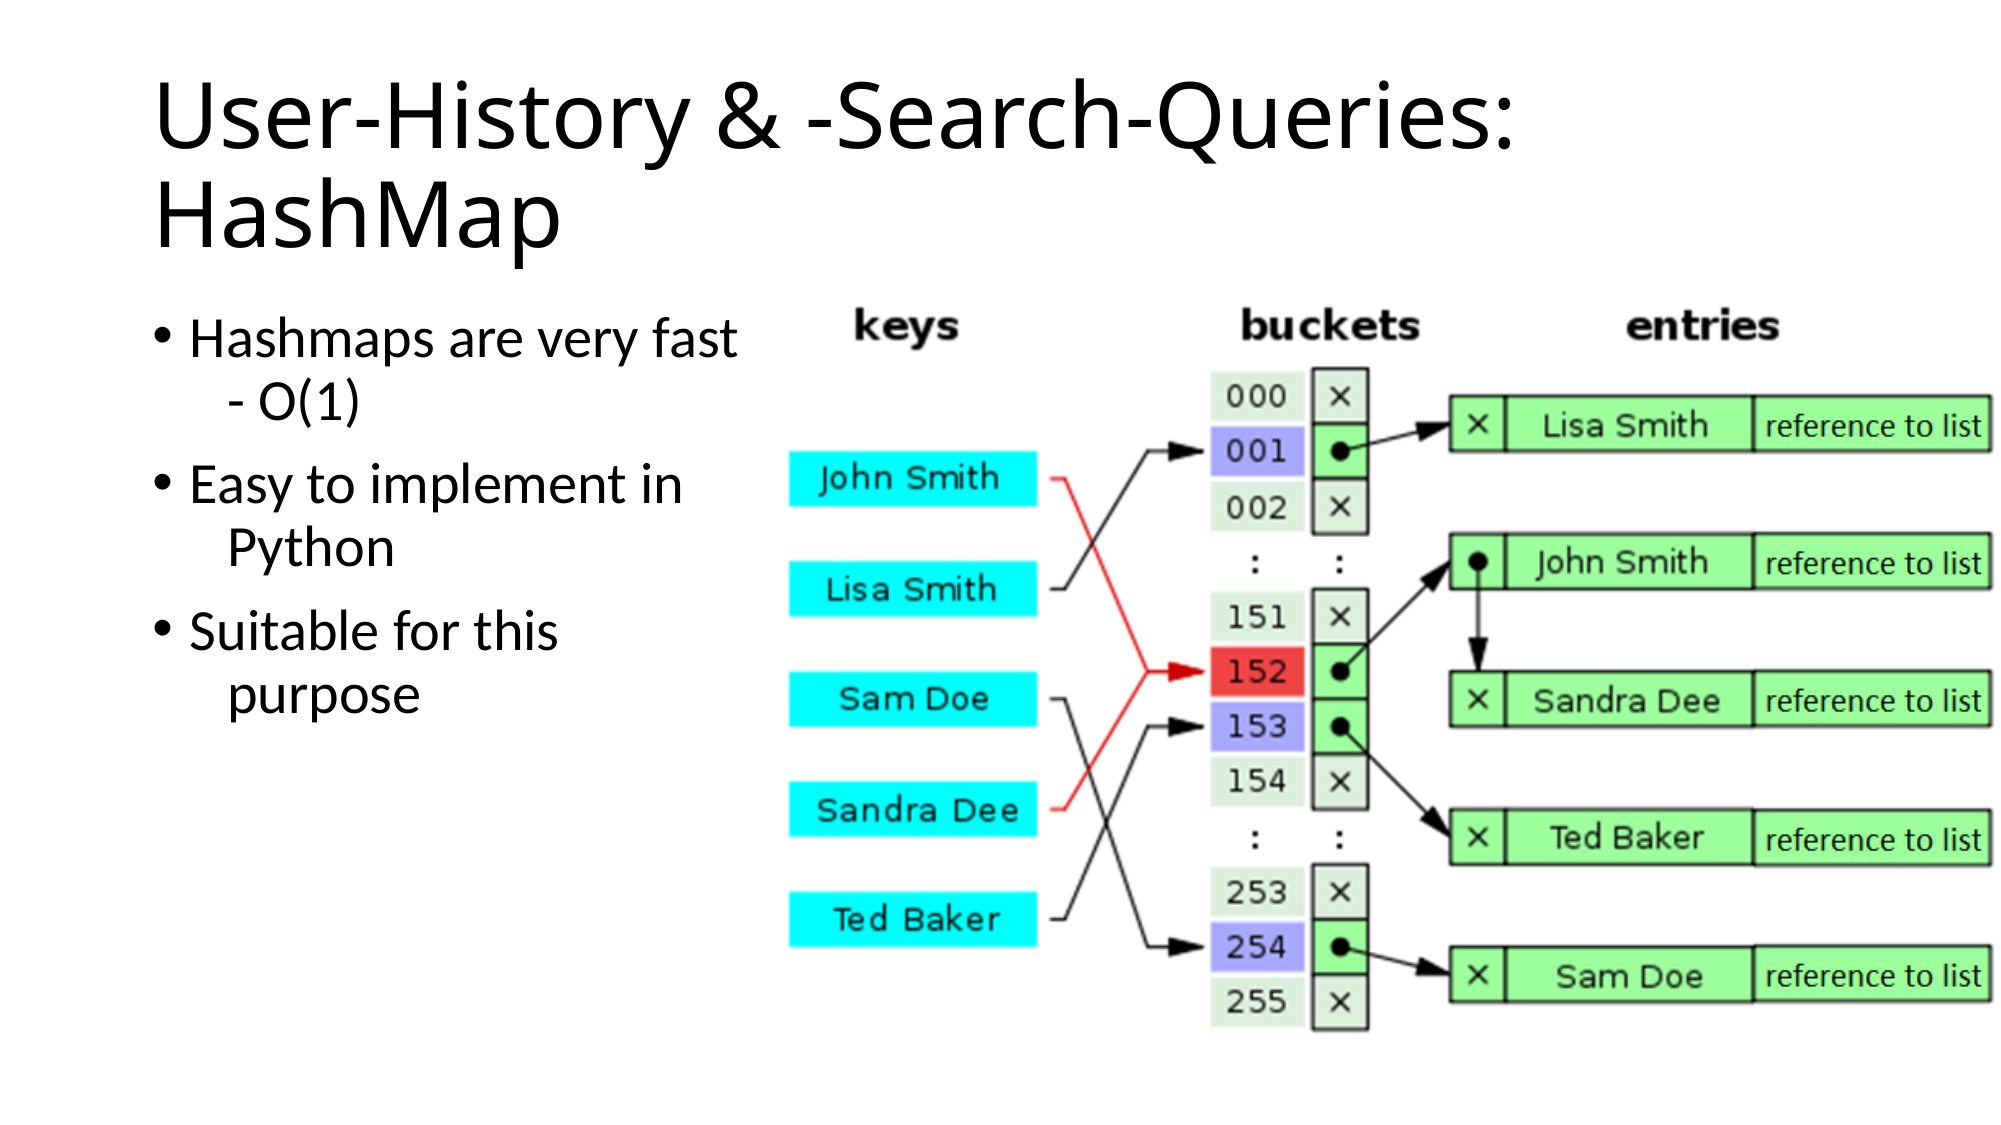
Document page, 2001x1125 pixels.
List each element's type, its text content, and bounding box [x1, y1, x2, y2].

title User-History & -Search-Queries: HashMap [137, 59, 1863, 278]
list Hashmaps are very fast - O(1) Easy to implement in Python Suitable for this purpose [137, 299, 781, 1014]
picture [781, 293, 2000, 1036]
